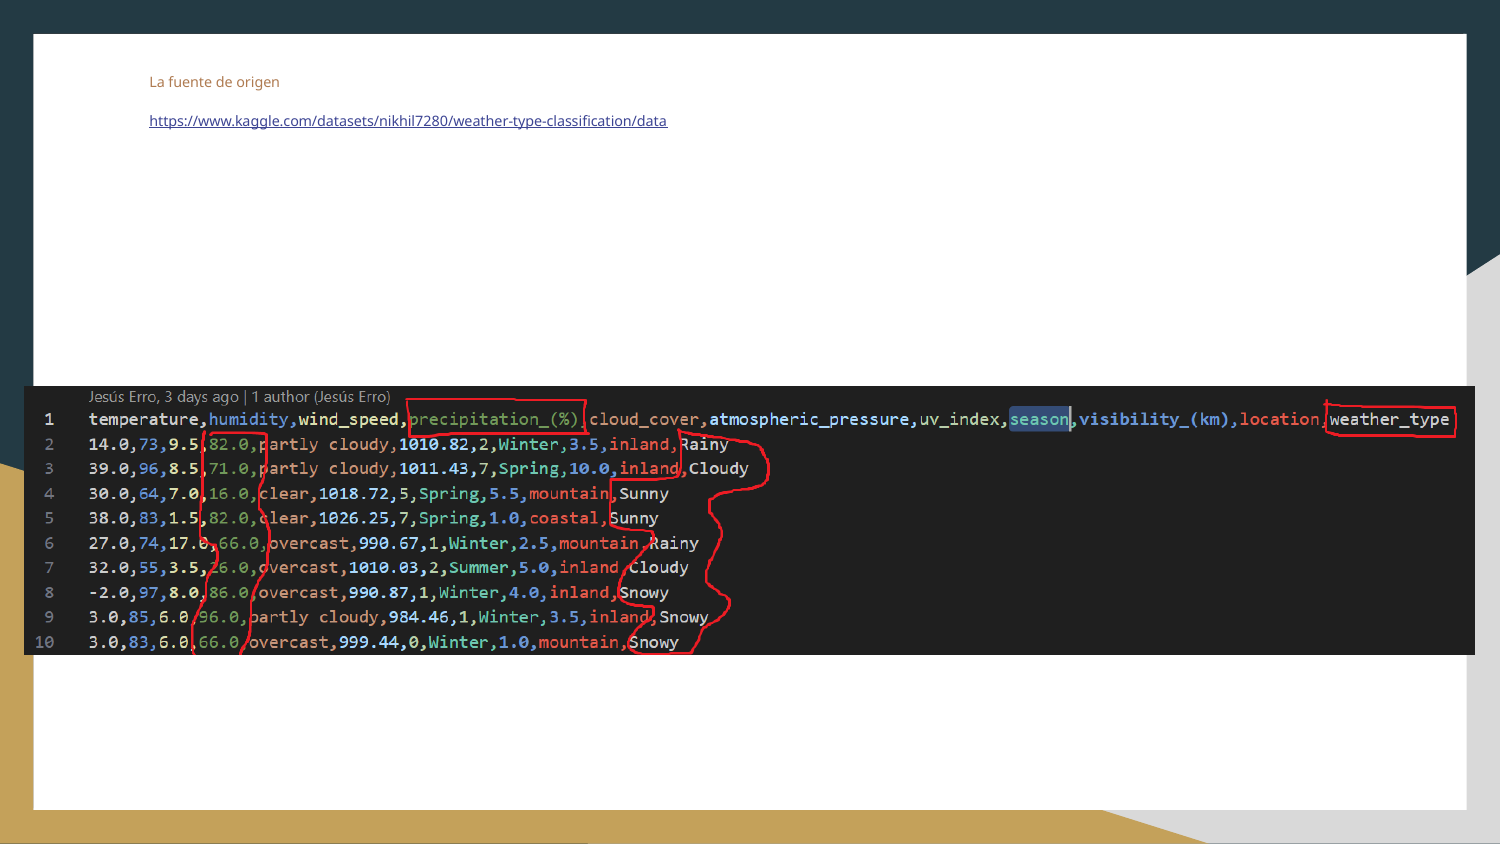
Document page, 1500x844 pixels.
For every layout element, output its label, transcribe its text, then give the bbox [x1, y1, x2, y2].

picture [24, 386, 1475, 655]
title La fuente de origen https://www.kaggle.com/datasets/nikhil7280/weather-type-classification/data [134, 56, 1366, 166]
